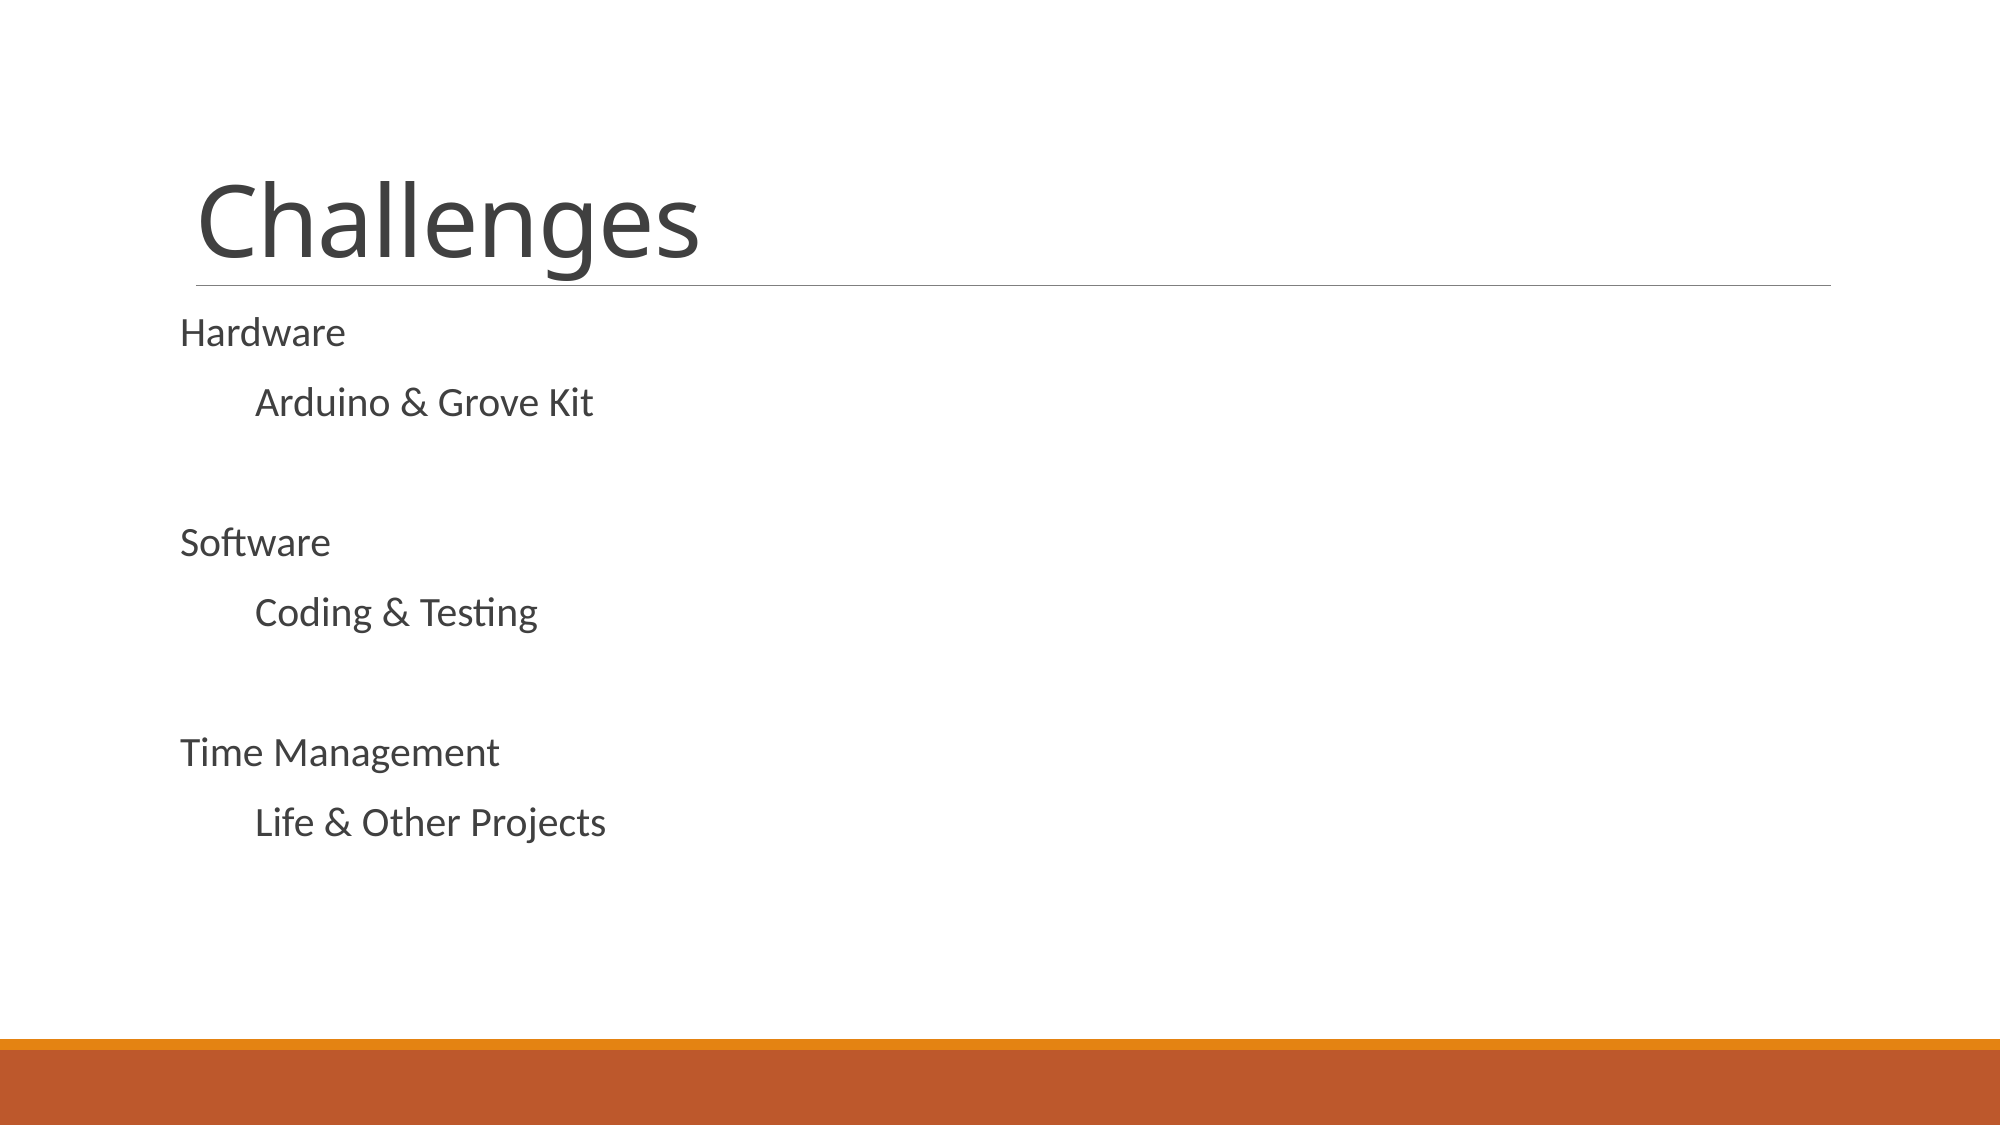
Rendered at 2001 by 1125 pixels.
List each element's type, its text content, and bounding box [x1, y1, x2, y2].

title Challenges [180, 47, 1831, 286]
list Hardware Arduino & Grove Kit Software Coding & Testing Time Management Life & Other Projects [180, 302, 1831, 963]
